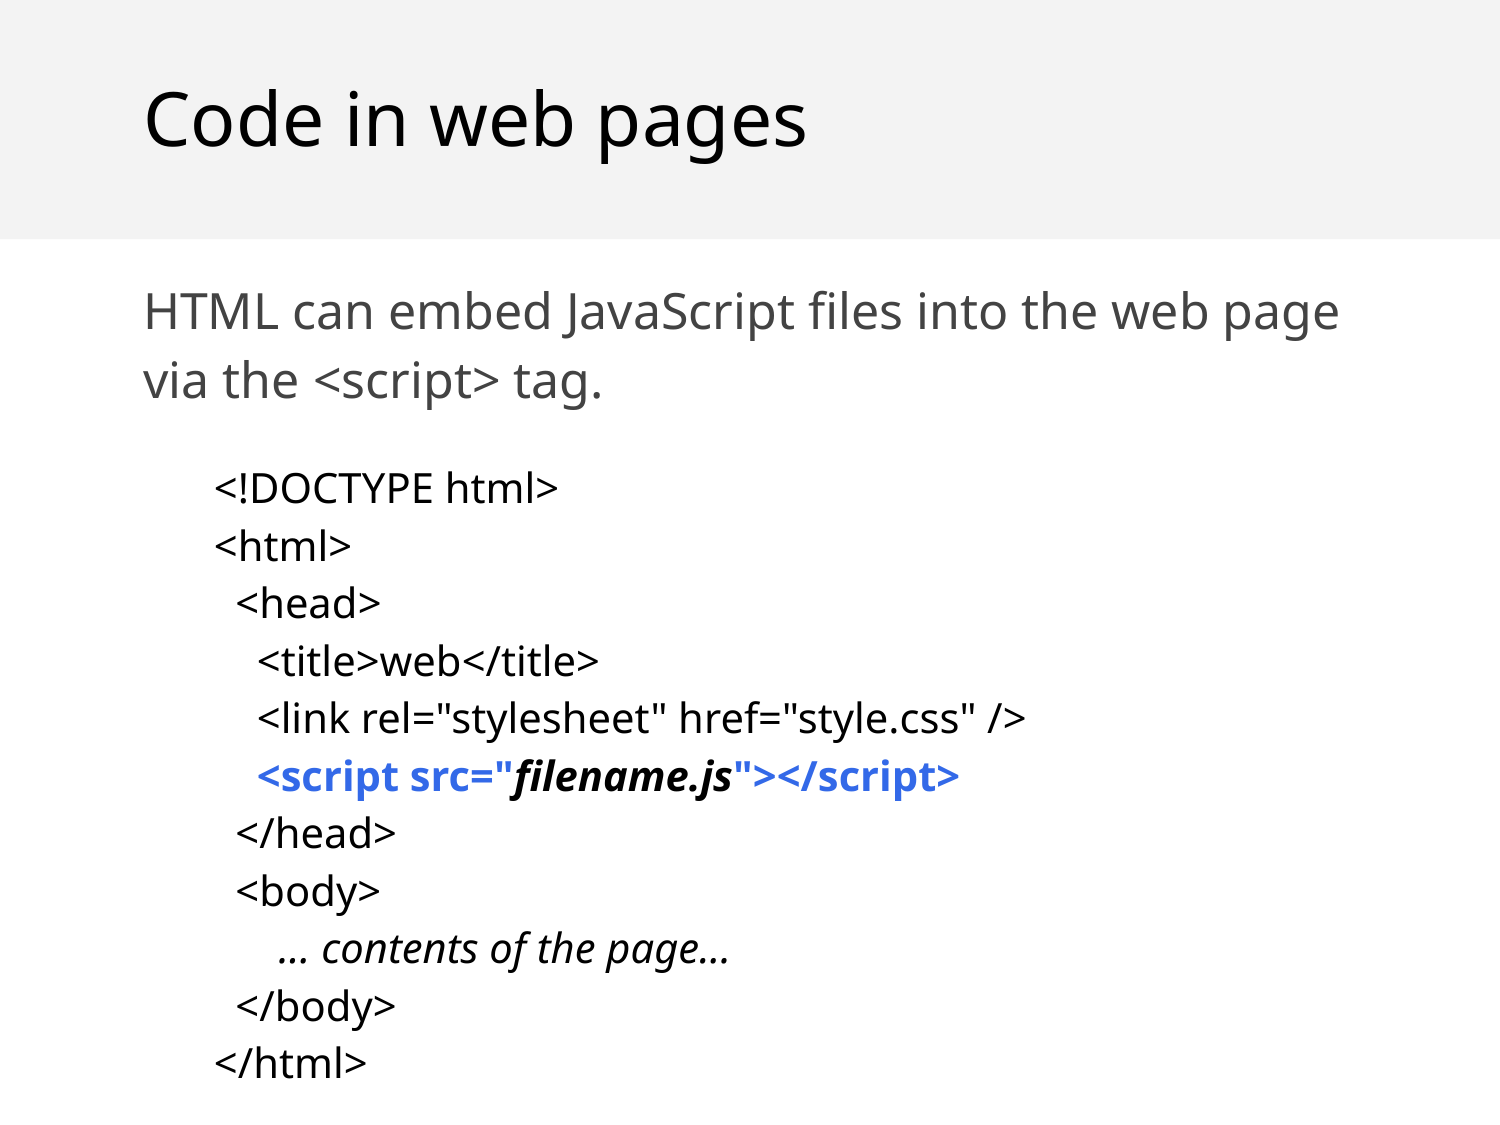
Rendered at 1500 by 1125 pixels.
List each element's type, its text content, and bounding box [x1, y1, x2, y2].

title Code in web pages [128, 56, 1372, 183]
list HTML can embed JavaScript files into the web page via the <script> tag. [128, 255, 1372, 423]
text_box <!DOCTYPE html> <html> <head> <title>web</title> <link rel="stylesheet" href="style.css" /> <script src="filename.js"></script> </head> <body> ... contents of the page... </body> </html> [198, 439, 1301, 1108]
